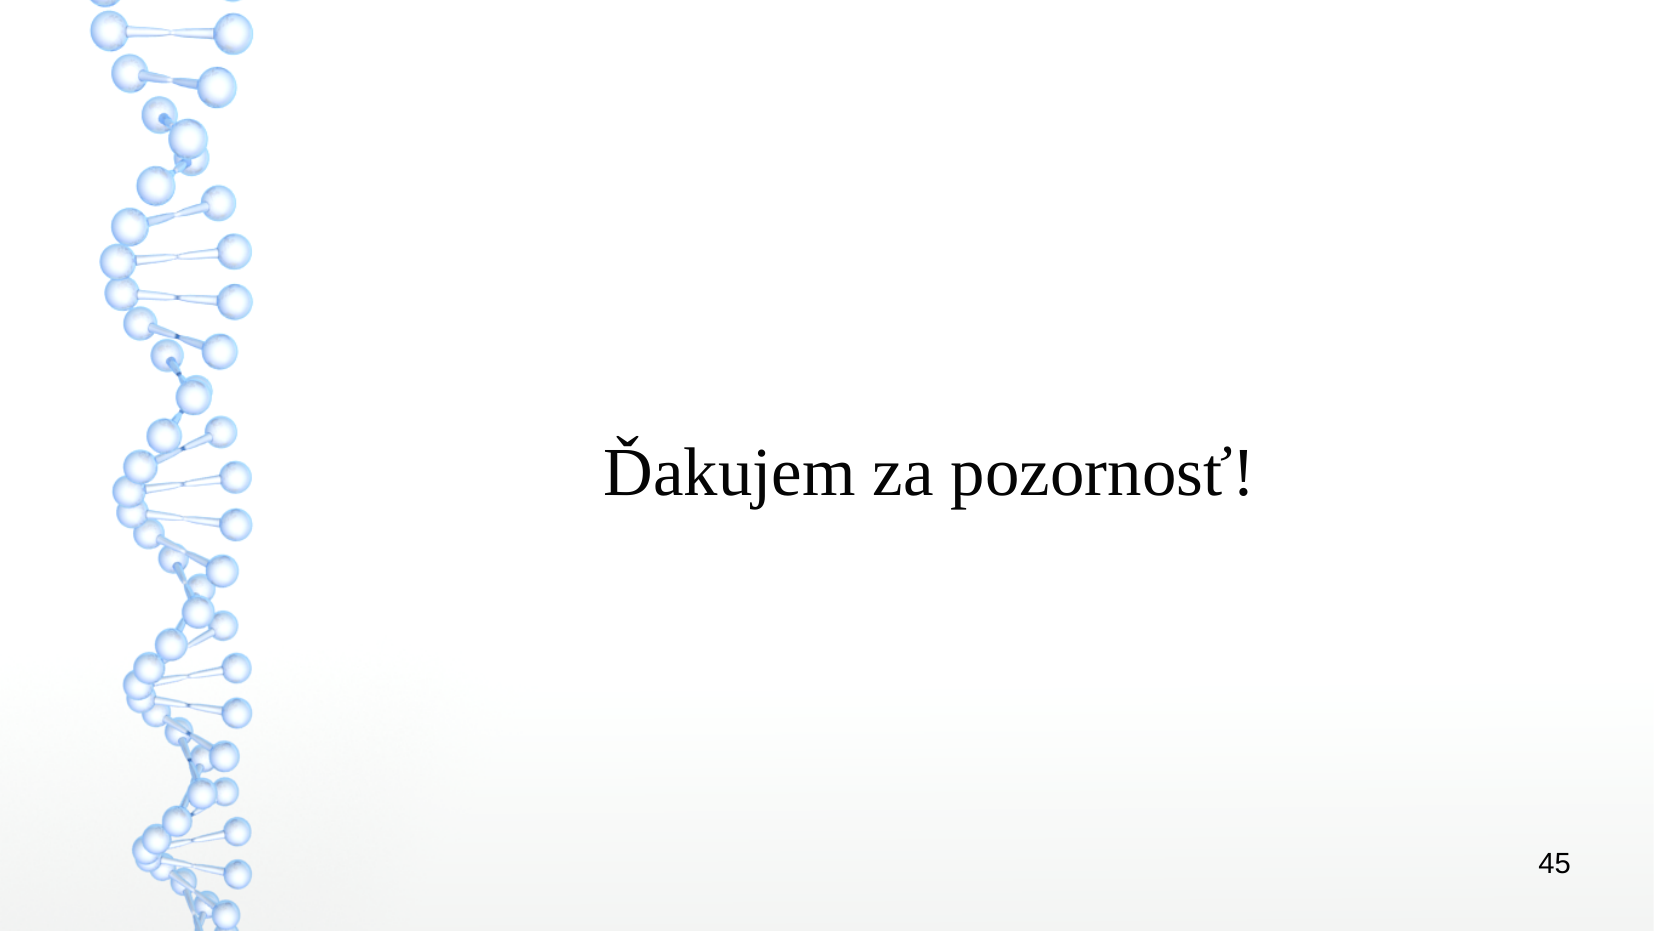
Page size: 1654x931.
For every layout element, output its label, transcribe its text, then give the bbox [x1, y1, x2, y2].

title Ďakujem za pozornosť! [265, 395, 1595, 550]
picture [0, 0, 1654, 931]
